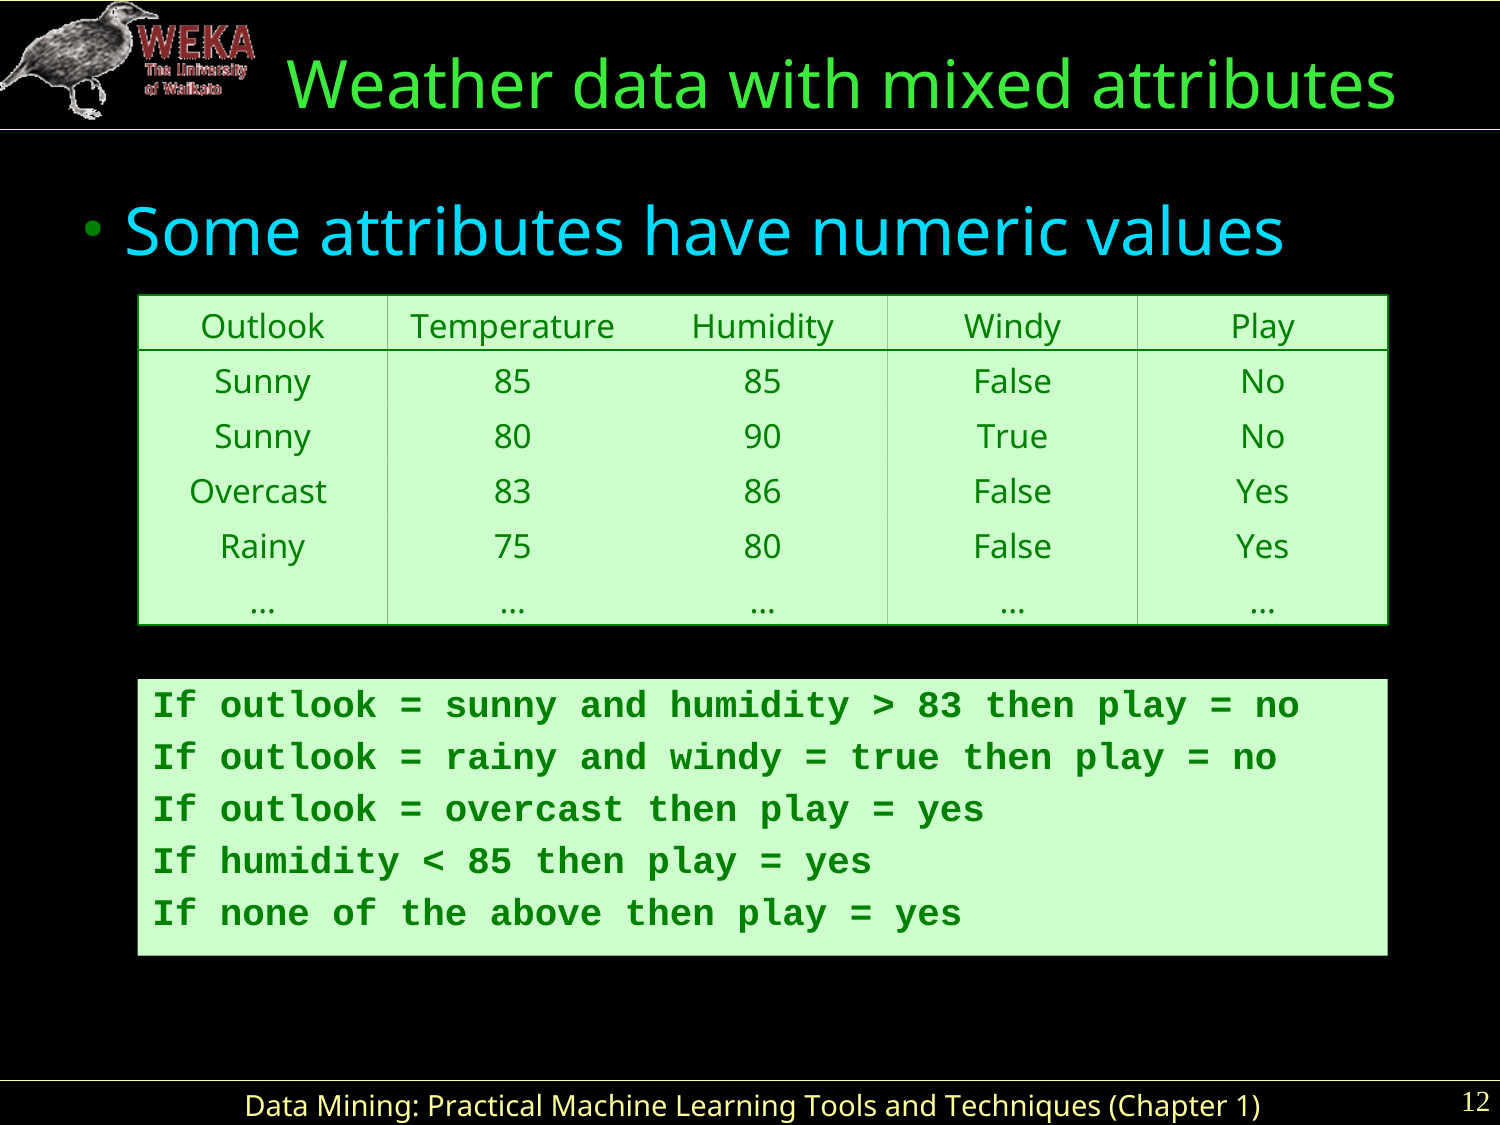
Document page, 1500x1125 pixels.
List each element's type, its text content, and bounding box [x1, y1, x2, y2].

text_box 86 [638, 461, 888, 516]
text_box Humidity [638, 296, 888, 349]
text_box If outlook = sunny and humidity > 83 then play = no If outlook = rainy and windy = true then play = no If outlook = overcast then play = yes If humidity < 85 then play = yes If none of the above then play = yes [137, 679, 1388, 956]
text_box False [888, 516, 1138, 570]
text_box Windy [888, 296, 1138, 349]
text_box Sunny [139, 351, 388, 406]
text_box 83 [388, 461, 638, 516]
text_box … [388, 570, 638, 624]
text_box False [888, 351, 1138, 406]
text_box Yes [1138, 516, 1387, 570]
text_box Sunny [139, 406, 388, 461]
text_box No [1138, 351, 1387, 406]
picture [0, 1, 266, 129]
text_box … [1138, 570, 1387, 624]
text_box Overcast [139, 461, 388, 516]
text_box … [888, 570, 1138, 624]
text_box 75 [388, 516, 638, 570]
text_box 80 [388, 406, 638, 461]
text_box 90 [638, 406, 888, 461]
text_box False [888, 461, 1138, 516]
text_box No [1138, 406, 1387, 461]
title Weather data with mixed attributes [271, 29, 1500, 178]
text_box … [638, 570, 888, 624]
text_box 85 [638, 351, 888, 406]
text_box Outlook [139, 296, 388, 349]
text_box 85 [388, 351, 638, 406]
list Some attributes have numeric values [67, 177, 1418, 1093]
text_box Rainy [139, 516, 388, 570]
text_box Yes [1138, 461, 1387, 516]
text_box … [139, 570, 388, 624]
text_box True [888, 406, 1138, 461]
text_box 80 [638, 516, 888, 570]
text_box Play [1138, 296, 1387, 349]
text_box Temperature [388, 296, 638, 349]
